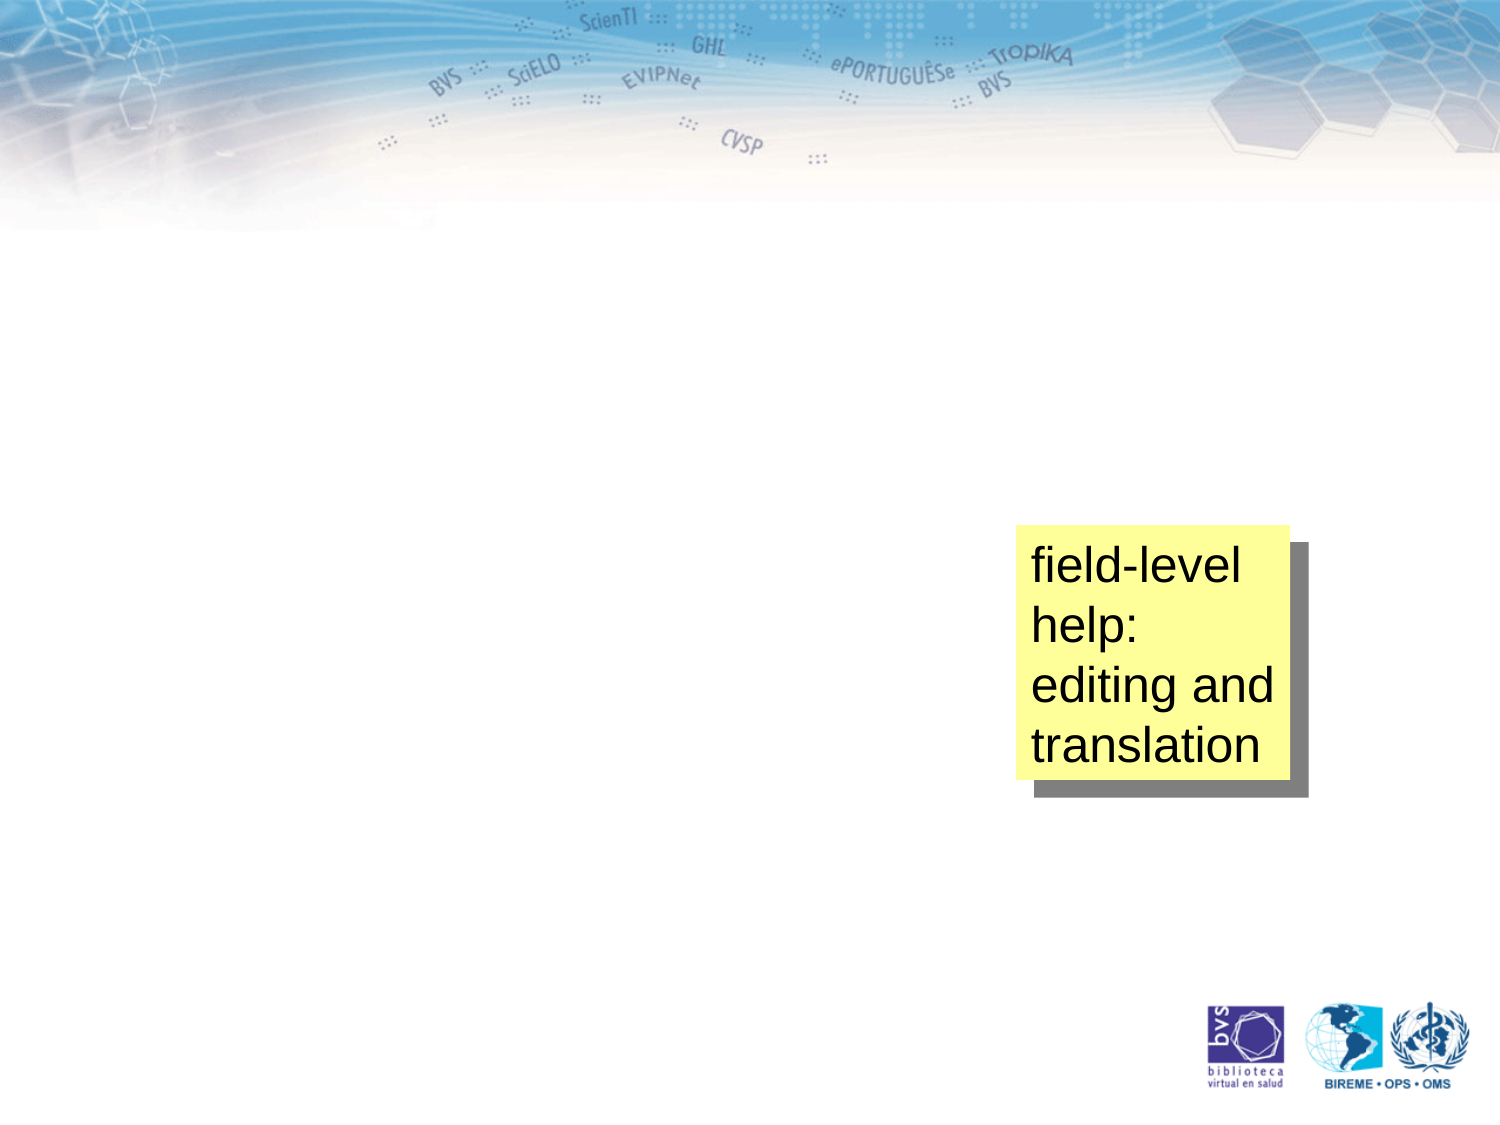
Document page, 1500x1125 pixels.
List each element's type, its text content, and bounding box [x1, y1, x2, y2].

picture [0, 0, 1500, 1125]
text_box field-level help: editing and translation [1016, 525, 1291, 780]
